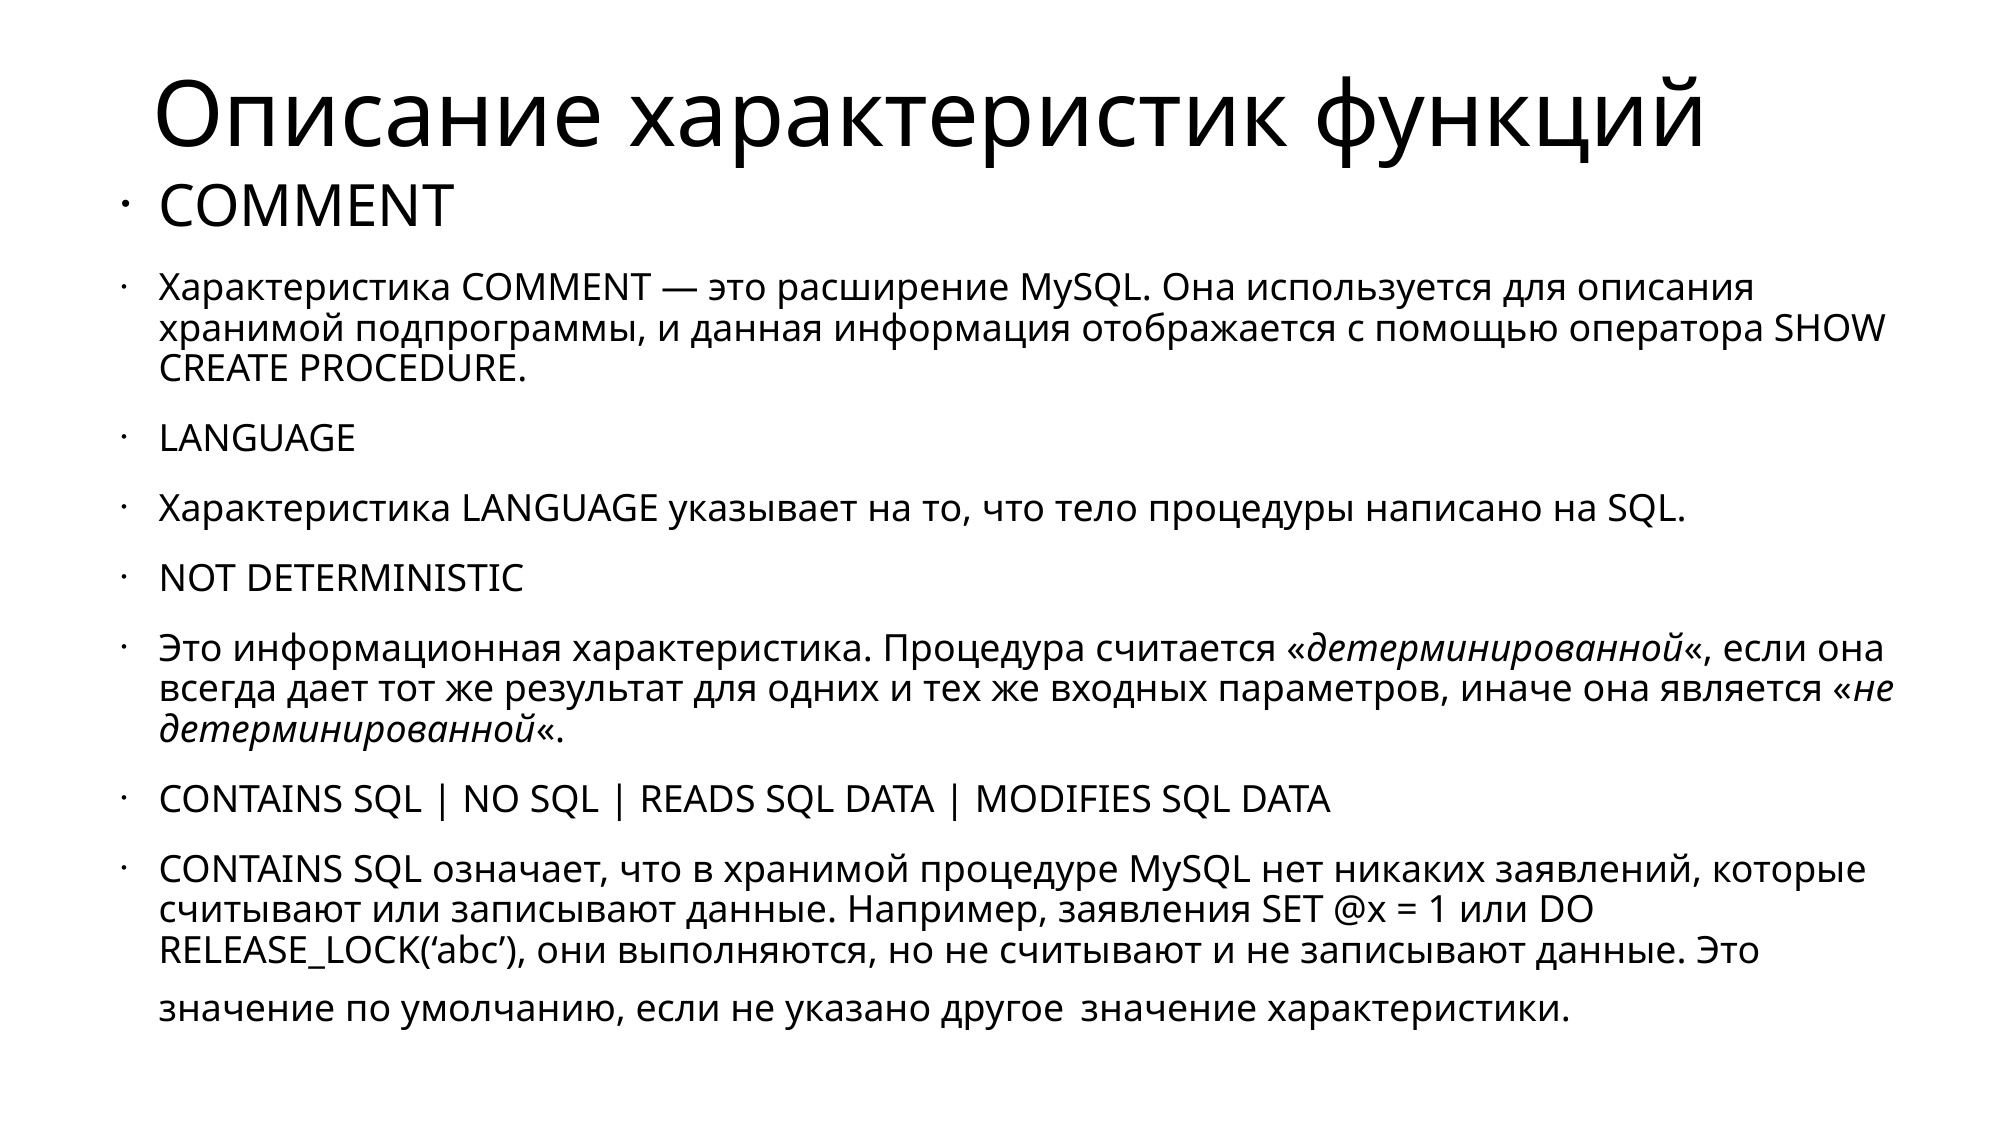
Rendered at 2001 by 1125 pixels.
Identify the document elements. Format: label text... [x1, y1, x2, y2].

list COMMENT Характеристика COMMENT — это расширение MySQL. Она используется для описания хранимой подпрограммы, и данная информация отображается с помощью оператора SHOW CREATE PROCEDURE. LANGUAGE Характеристика LANGUAGE указывает на то, что тело процедуры написано на SQL. NOT DETERMINISTIC Это информационная характеристика. Процедура считается «детерминированной«, если она всегда дает тот же результат для одних и тех же входных параметров, иначе она является «не детерминированной«. CONTAINS SQL | NO SQL | READS SQL DATA | MODIFIES SQL DATA CONTAINS SQL означает, что в хранимой процедуре MySQL нет никаких заявлений, которые считывают или записывают данные. Например, заявления SET @x = 1 или DO RELEASE_LOCK(‘abc’), они выполняются, но не считывают и не записывают данные. Это значение по умолчанию, если не указано другое значение характеристики. [106, 168, 1926, 1014]
title Описание характеристик функций [137, 59, 1863, 168]
